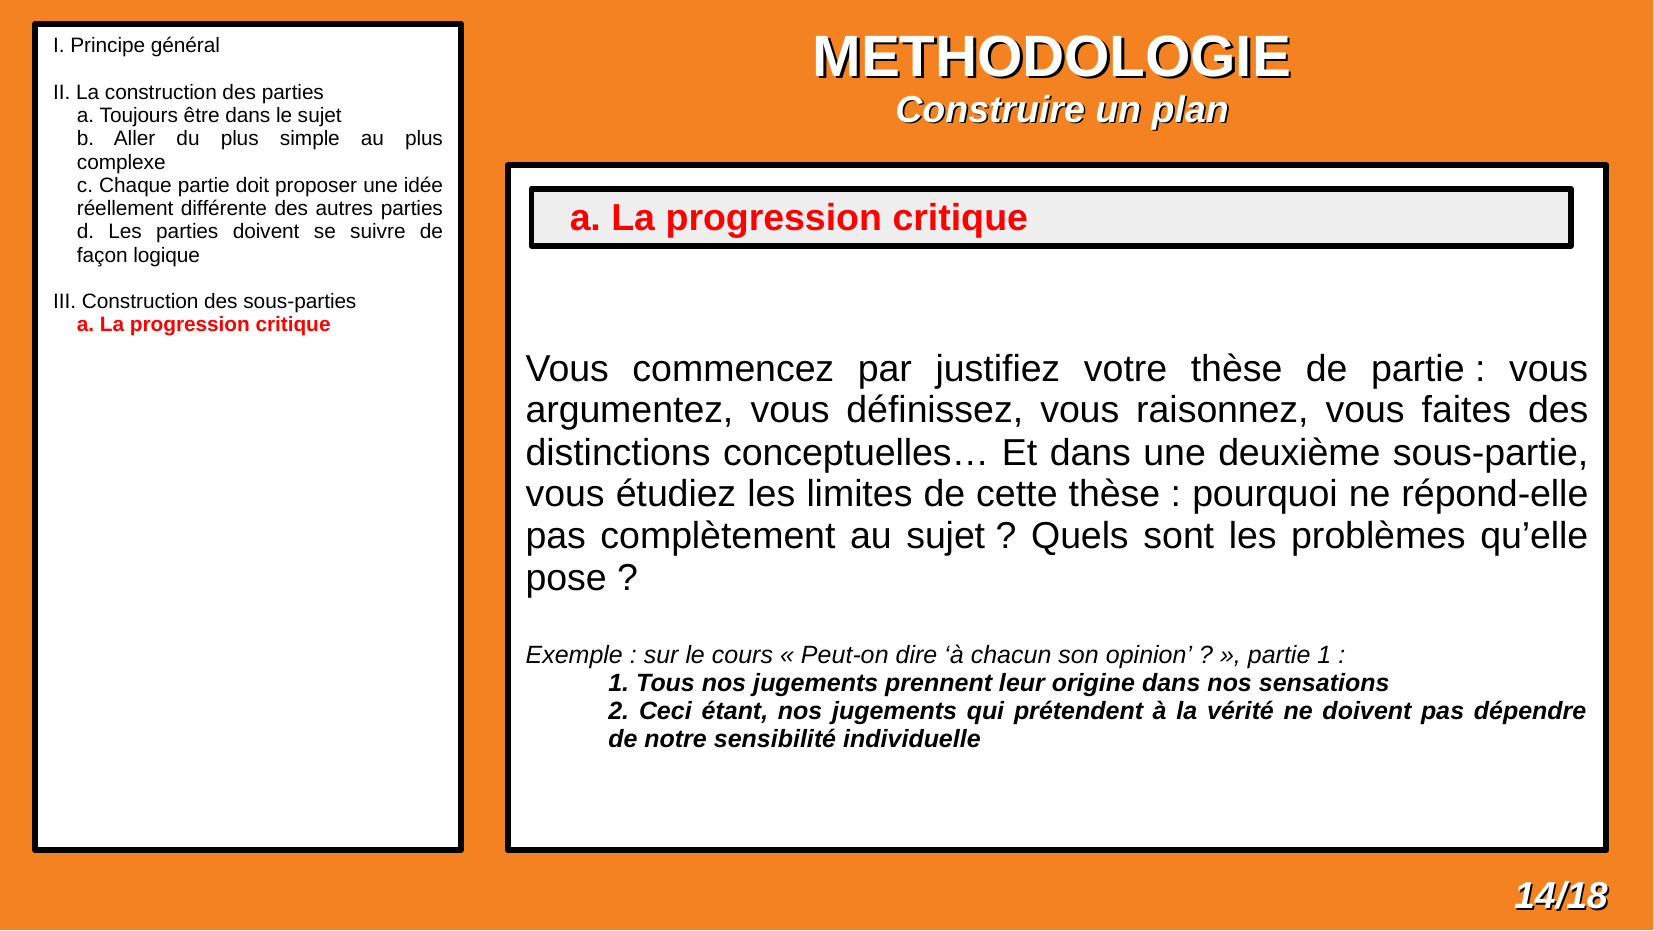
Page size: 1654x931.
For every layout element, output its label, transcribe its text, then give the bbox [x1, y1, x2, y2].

text_box a. La progression critique [531, 188, 1571, 246]
text_box METHODOLOGIE Construire un plan [507, 0, 1607, 154]
text_box Vous commencez par justifiez votre thèse de partie : vous argumentez, vous définissez, vous raisonnez, vous faites des distinctions conceptuelles… Et dans une deuxième sous-partie, vous étudiez les limites de cette thèse : pourquoi ne répond-elle pas complètement au sujet ? Quels sont les problèmes qu’elle pose ? Exemple : sur le cours « Peut-on dire ‘à chacun son opinion’ ? », partie 1 : 1. Tous nos jugements prennent leur origine dans nos sensations 2. Ceci étant, nos jugements qui prétendent à la vérité ne doivent pas dépendre de notre sensibilité individuelle [507, 165, 1607, 851]
text_box I. Principe général II. La construction des parties a. Toujours être dans le sujet b. Aller du plus simple au plus complexe c. Chaque partie doit proposer une idée réellement différente des autres parties d. Les parties doivent se suivre de façon logique III. Construction des sous-parties a. La progression critique [35, 23, 461, 851]
text_box <numéro>/18 [1464, 867, 1623, 931]
